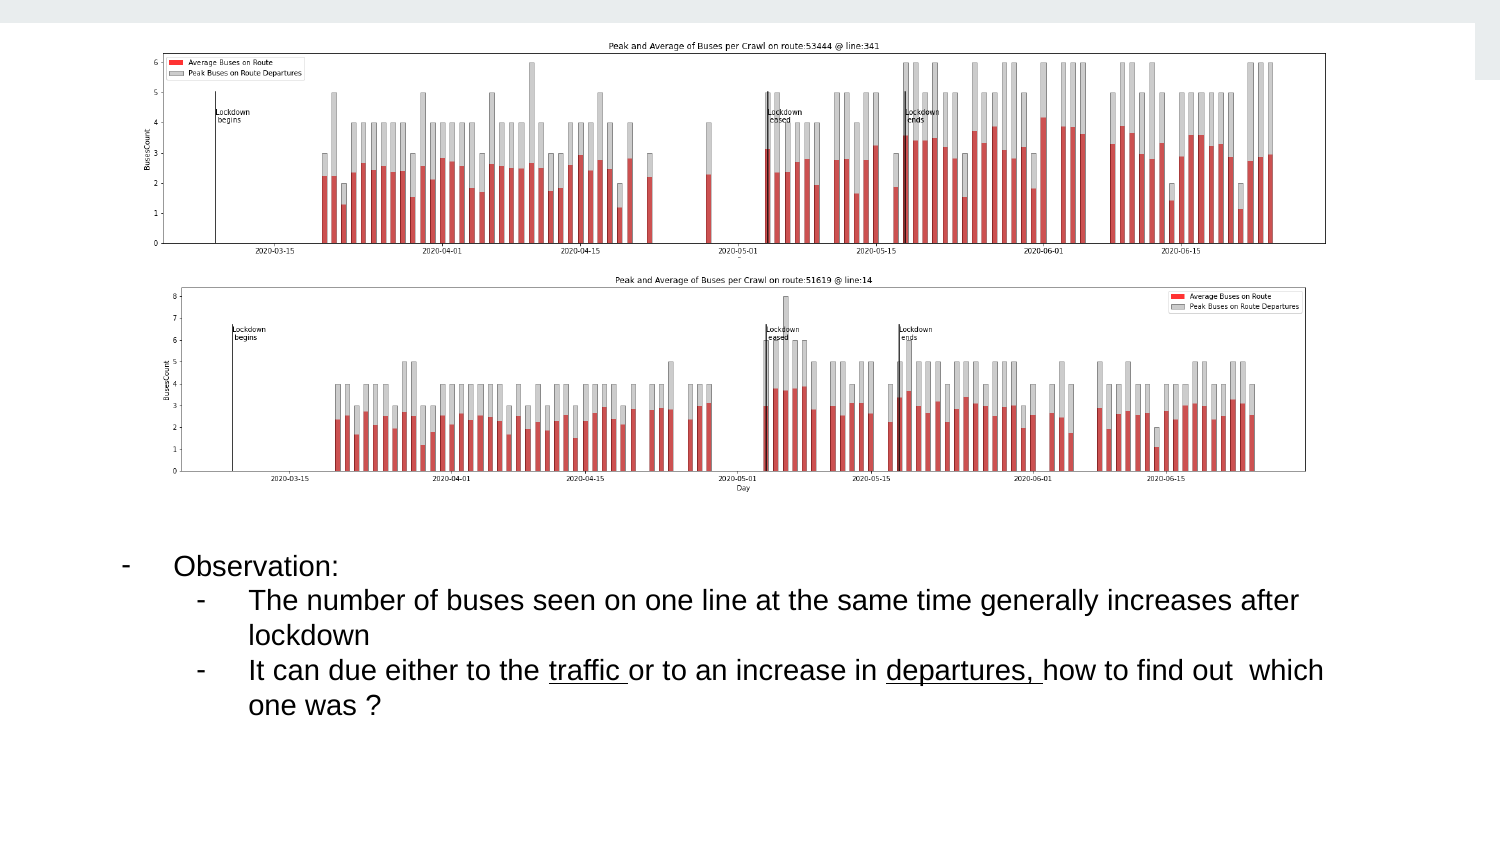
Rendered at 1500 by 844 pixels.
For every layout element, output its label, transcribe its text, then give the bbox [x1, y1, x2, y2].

picture [0, 23, 1475, 501]
text_box Observation: The number of buses seen on one line at the same time generally increases after lockdown It can due either to the traffic or to an increase in departures, how to find out which one was ? [83, 531, 1367, 737]
